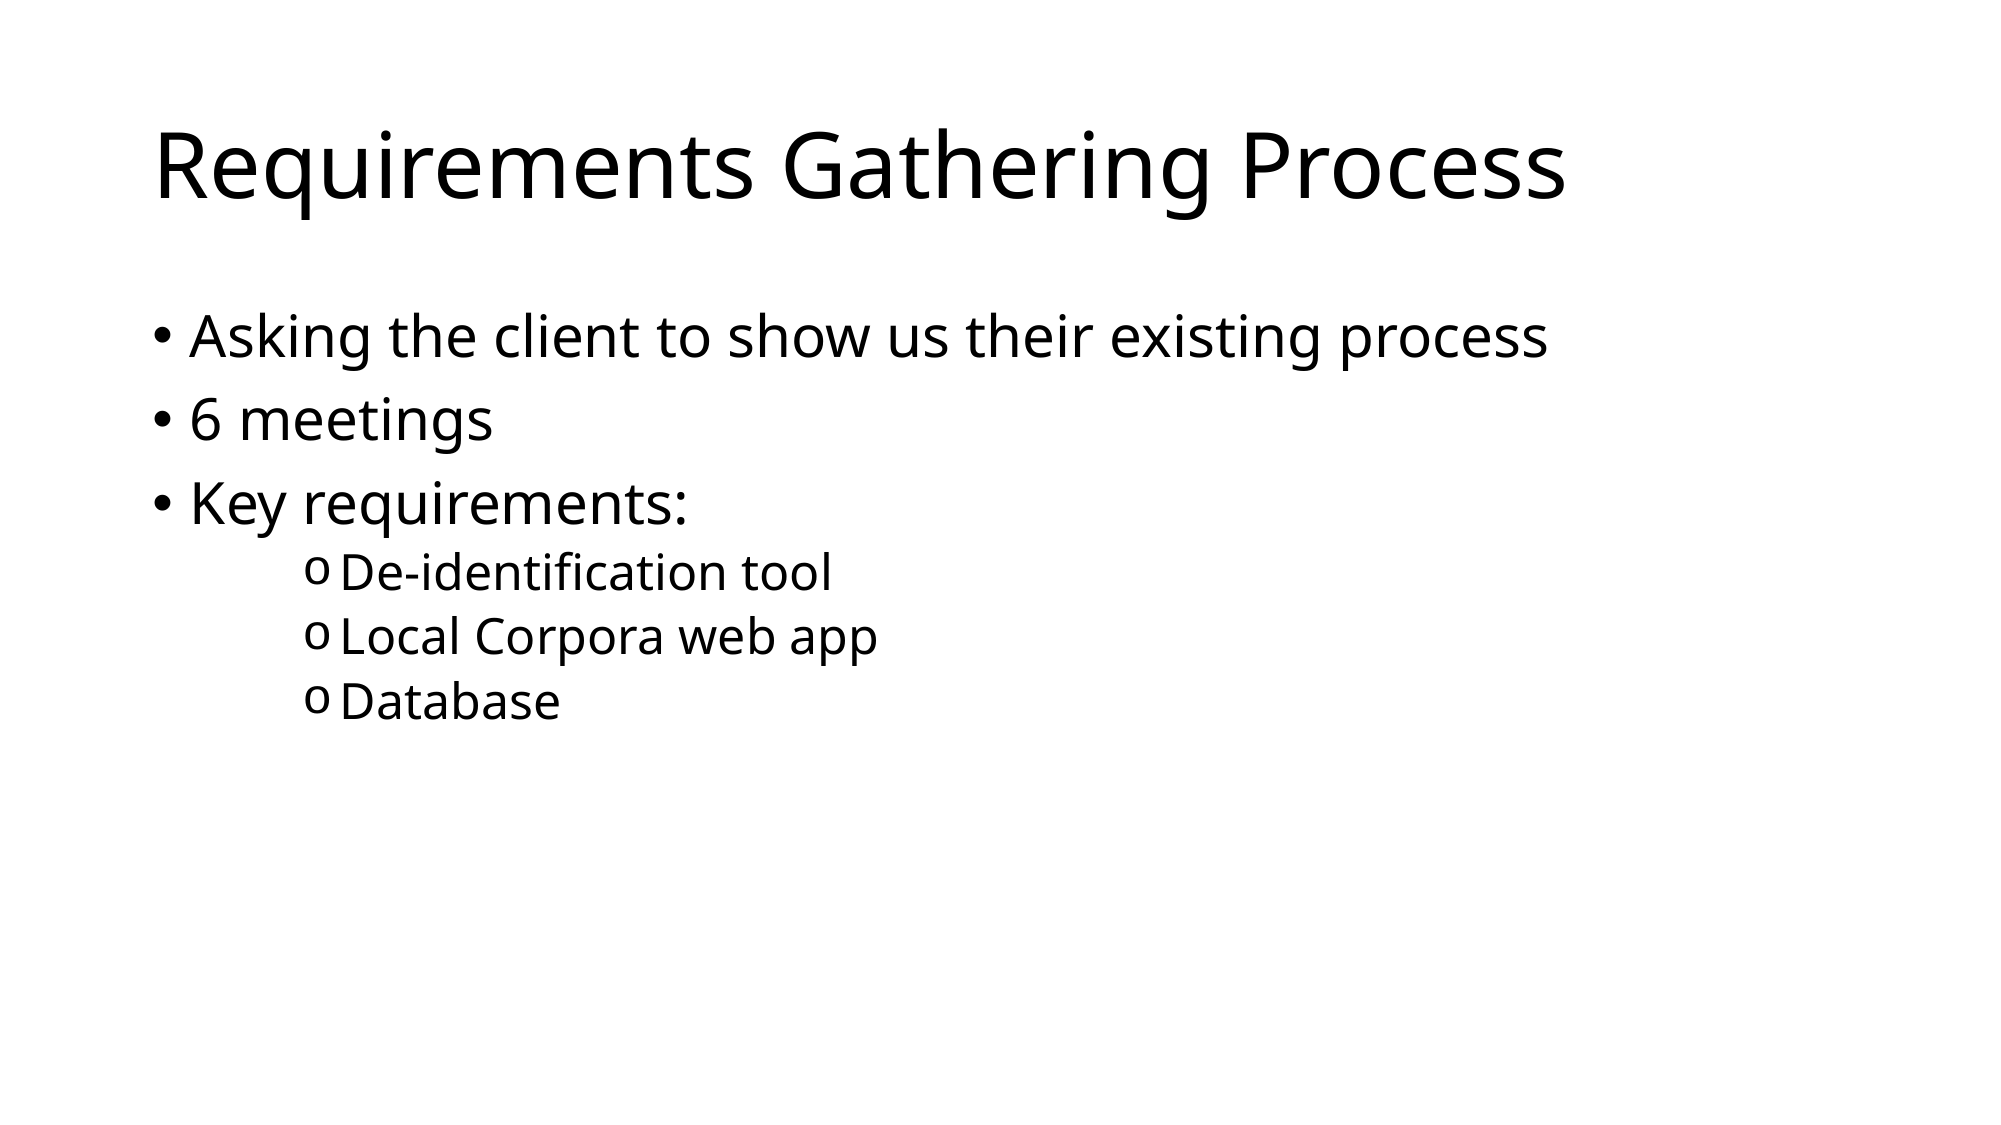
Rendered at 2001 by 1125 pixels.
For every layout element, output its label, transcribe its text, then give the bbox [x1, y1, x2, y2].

title Requirements Gathering Process [137, 59, 1863, 278]
list Asking the client to show us their existing process 6 meetings Key requirements: De-identification tool Local Corpora web app Database [137, 299, 1863, 1014]
